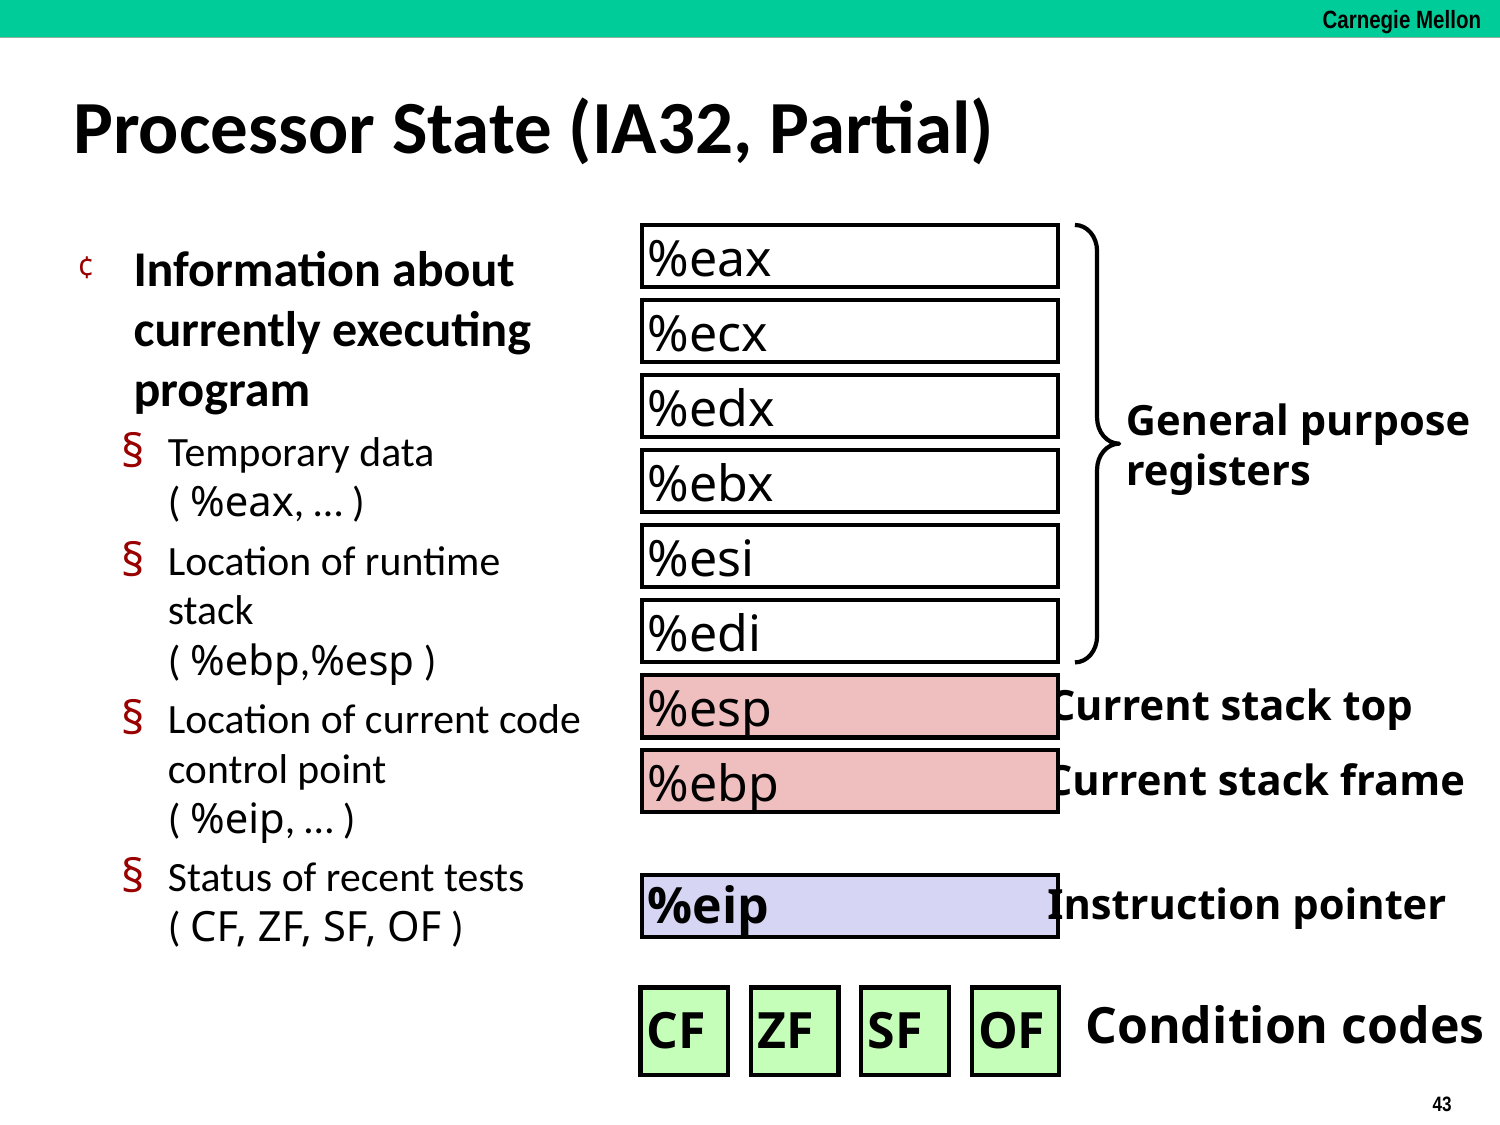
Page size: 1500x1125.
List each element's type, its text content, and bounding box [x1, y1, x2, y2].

text_box General purpose registers [1119, 387, 1478, 501]
text_box %esi [641, 524, 1059, 588]
title Processor State (IA32, Partial) [58, 71, 1304, 197]
text_box %esp [641, 674, 1059, 738]
text_box %ebp [757, 777, 771, 798]
text_box %esp [750, 702, 764, 723]
text_box Current stack frame [1039, 747, 1472, 810]
text_box %eip [641, 874, 1059, 938]
text_box %edx [641, 374, 1059, 438]
text_box %ebx [641, 449, 1059, 513]
text_box CF [640, 987, 729, 1075]
text_box %ebp [641, 749, 1059, 813]
text_box Carnegie Mellon [1322, 3, 1500, 33]
text_box %edi [641, 599, 1059, 663]
list Information about currently executing program Temporary data ( %eax, … ) Location of runtime stack ( %ebp,%esp ) Location of current code control point ( %eip, … ) Status of recent tests ( CF, ZF, SF, OF ) [62, 229, 611, 1121]
text_box ZF [751, 987, 839, 1075]
text_box %eax [641, 224, 1059, 288]
text_box Instruction pointer [1041, 871, 1454, 935]
text_box OF [971, 987, 1060, 1075]
text_box %ecx [641, 299, 1059, 363]
text_box Condition codes [1079, 987, 1500, 1061]
text_box SF [861, 987, 949, 1075]
text_box Current stack top [1042, 672, 1420, 736]
